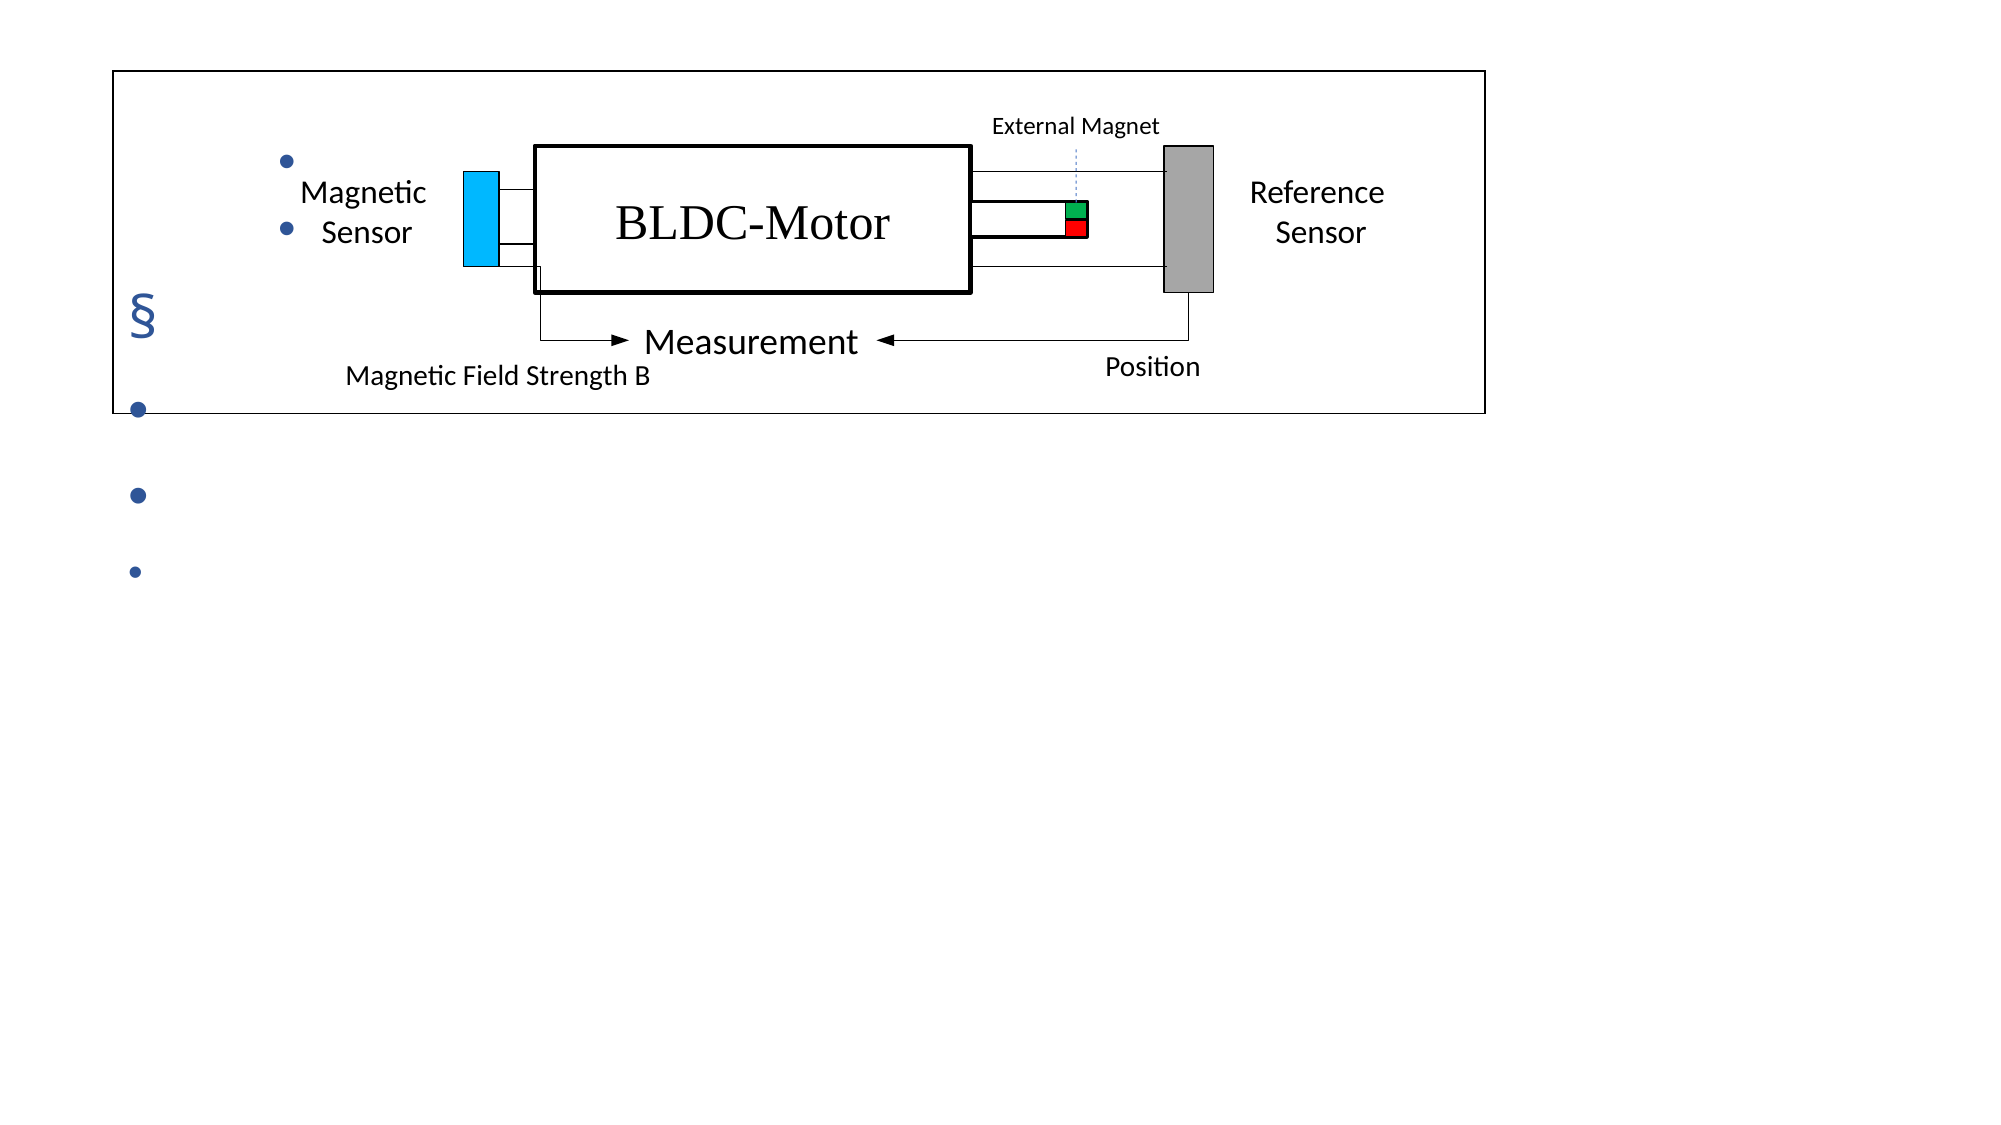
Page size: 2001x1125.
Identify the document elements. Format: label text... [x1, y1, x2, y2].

text_box Measurement [629, 309, 877, 371]
text_box External Magnet [976, 101, 1176, 148]
text_box Magnetic Sensor [284, 162, 451, 259]
text_box Position [1090, 340, 1242, 391]
text_box Magnetic Field Strength B [330, 349, 670, 400]
text_box Reference Sensor [1233, 162, 1409, 259]
text_box BLDC-Motor [535, 146, 971, 292]
text_box [113, 70, 1485, 414]
